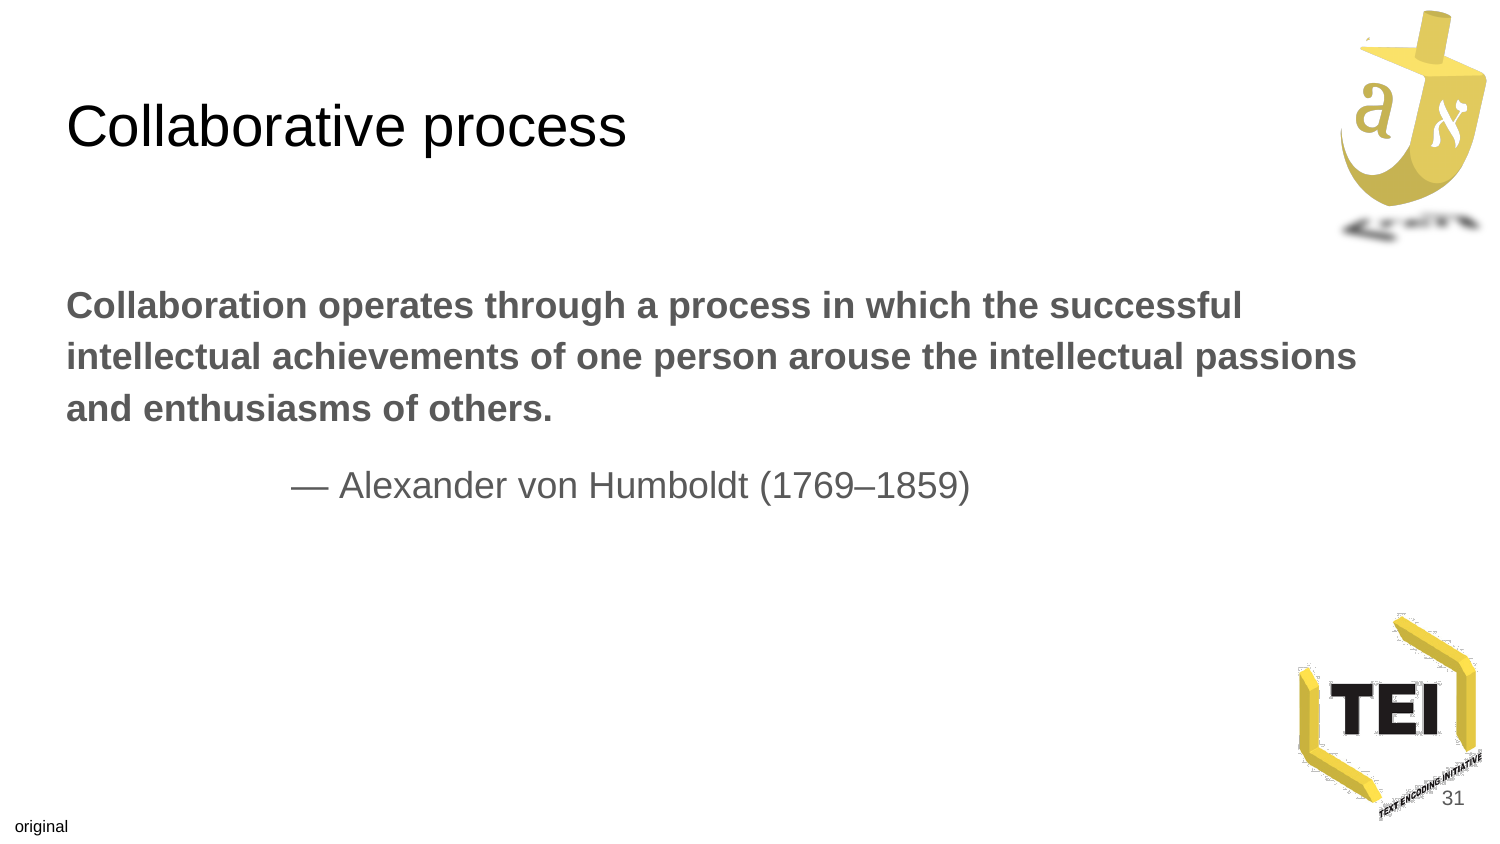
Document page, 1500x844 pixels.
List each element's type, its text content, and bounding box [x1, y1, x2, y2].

picture [1324, 0, 1497, 250]
title Collaborative process [51, 72, 1449, 167]
slide_number <number> [1389, 764, 1480, 830]
text_box original [0, 810, 114, 844]
picture [1275, 604, 1500, 830]
list Collaboration operates through a process in which the successful intellectual achievements of one person arouse the intellectual passions and enthusiasms of others. — Alexander von Humboldt (1769–1859) [51, 189, 1449, 750]
